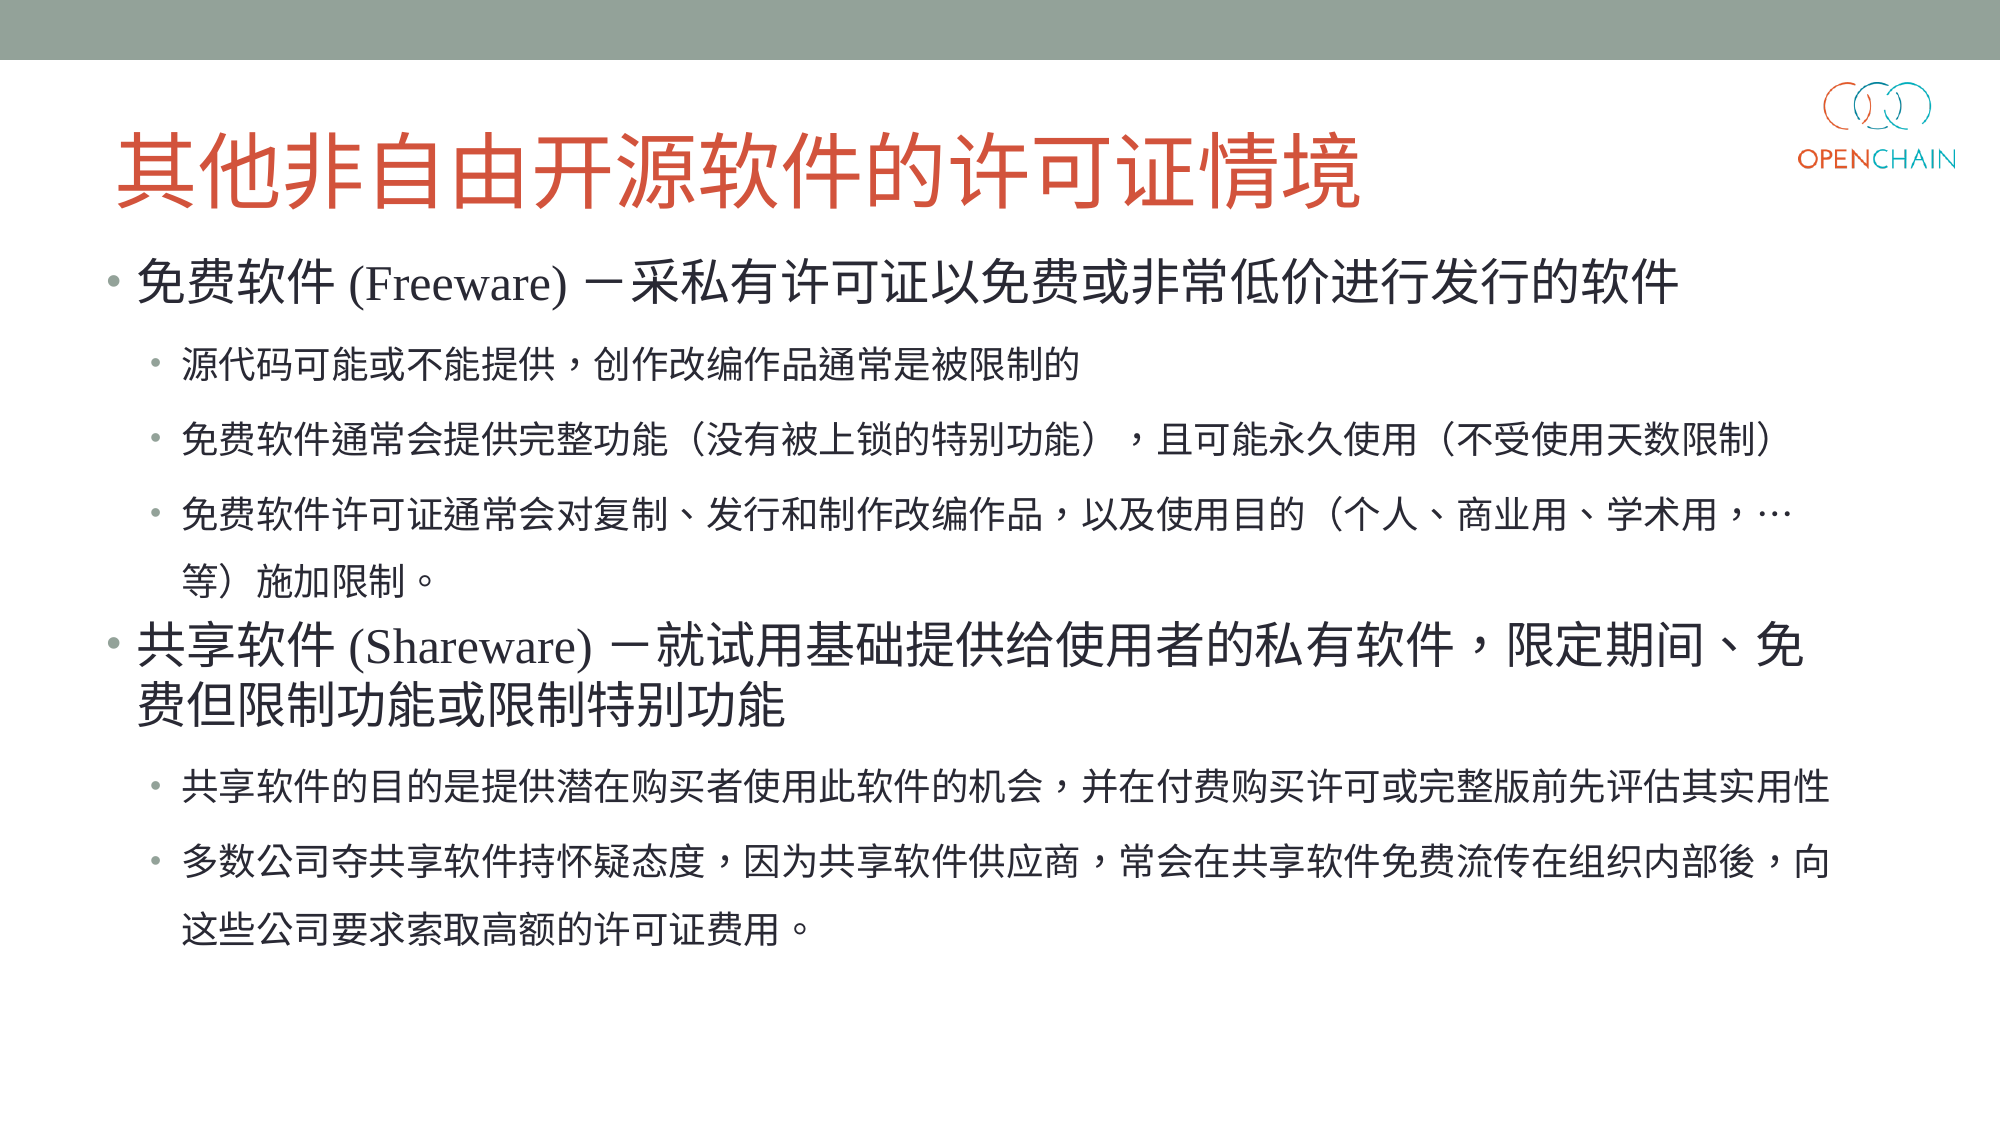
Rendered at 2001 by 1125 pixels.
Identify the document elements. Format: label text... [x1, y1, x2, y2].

list 免费软件(Freeware)－采私有许可证以免费或非常低价进行发行的软件 源代码可能或不能提供，创作改编作品通常是被限制的 免费软件通常会提供完整功能（没有被上锁的特别功能），且可能永久使用（不受使用天数限制） 免费软件许可证通常会对复制、发行和制作改编作品，以及使用目的（个人、商业用、学术用，…等）施加限制。 共享软件(Shareware)－就试用基础提供给使用者的私有软件，限定期间、免费但限制功能或限制特别功能 共享软件的目的是提供潜在购买者使用此软件的机会，并在付费购买许可或完整版前先评估其实用性 多数公司夺共享软件持怀疑态度，因为共享软件供应商，常会在共享软件免费流传在组织内部後，向这些公司要求索取高额的许可证费用。 [91, 243, 1863, 1093]
picture [1798, 82, 1955, 169]
title 其他非自由开源软件的许可证情境 [99, 87, 1900, 250]
